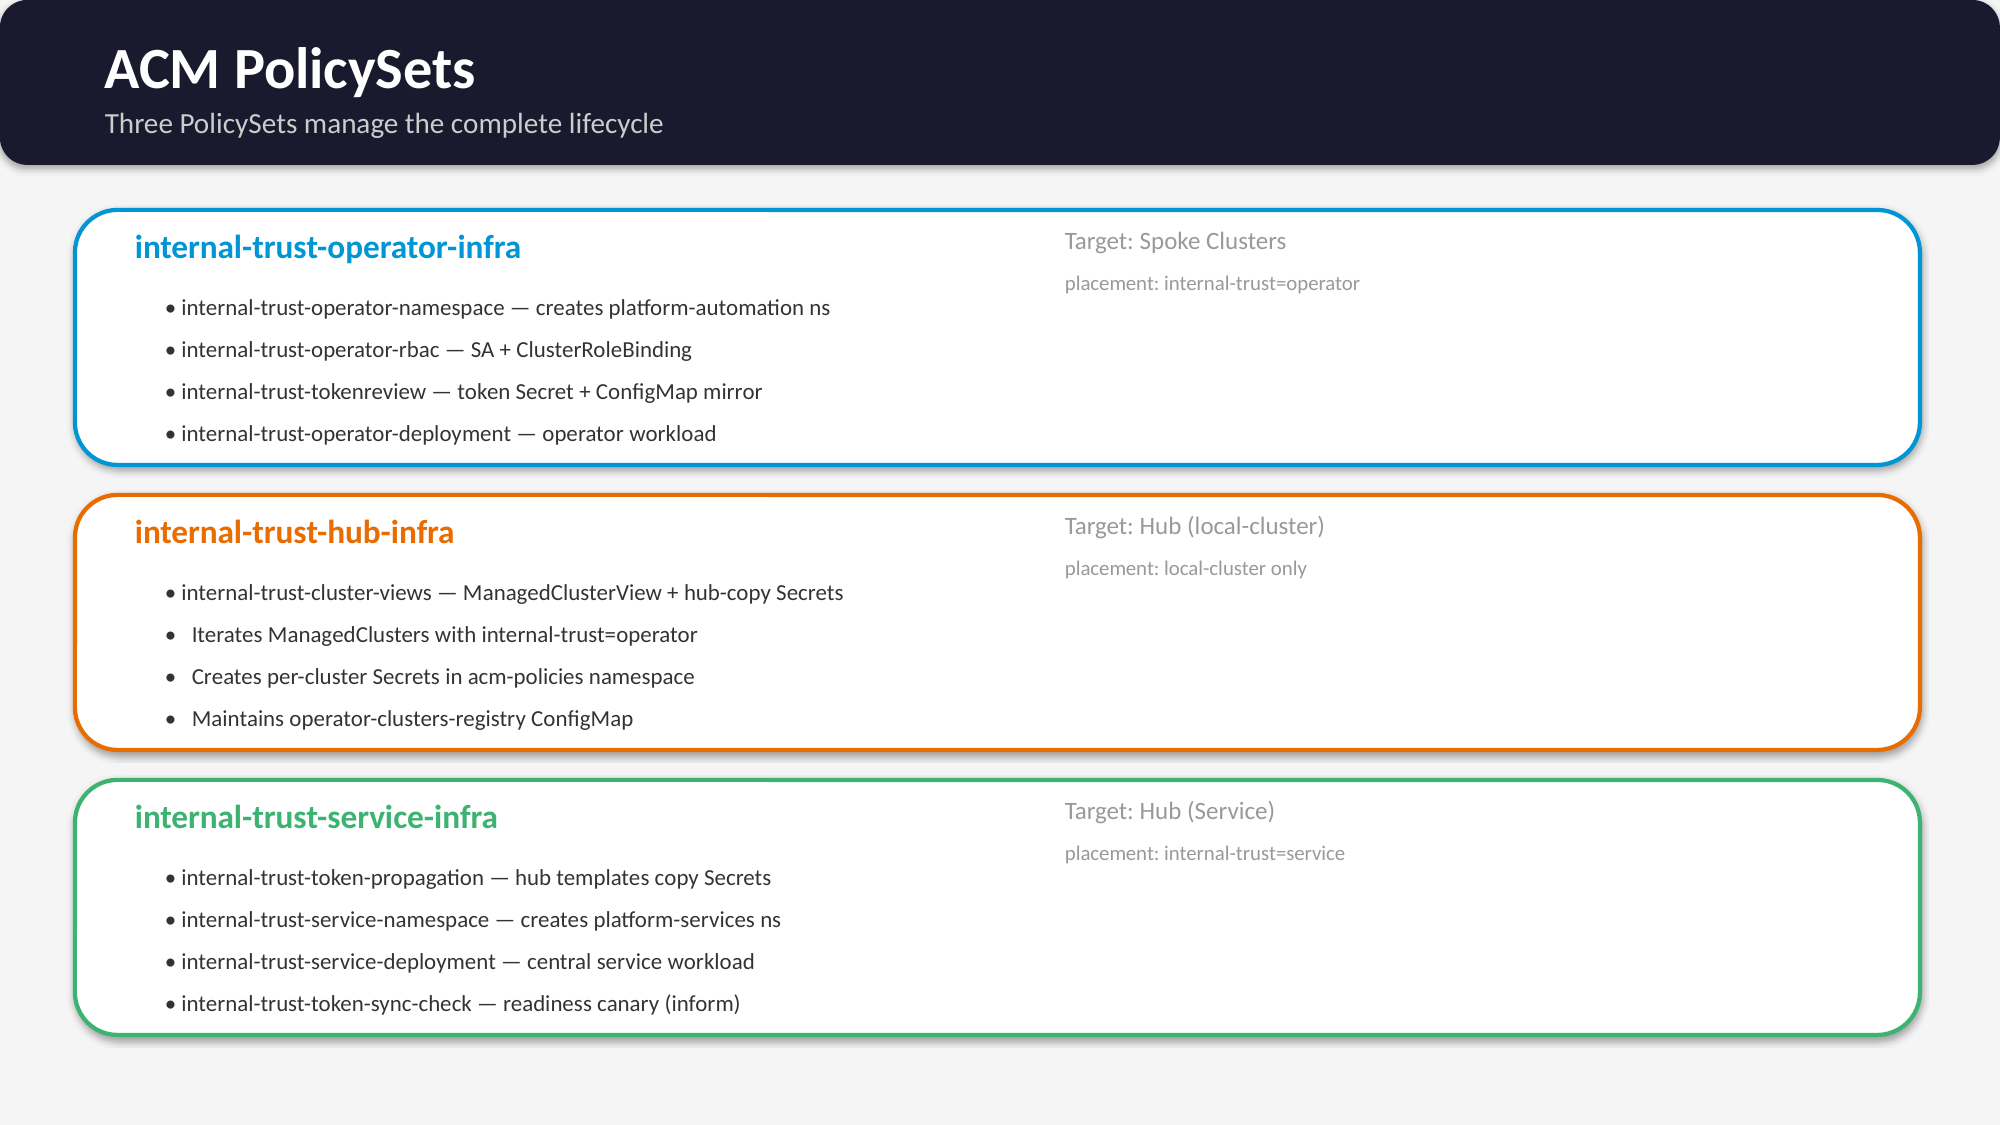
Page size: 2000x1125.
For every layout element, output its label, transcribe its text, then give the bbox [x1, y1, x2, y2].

text_box [74, 209, 1920, 465]
text_box Three PolicySets manage the complete lifecycle [89, 97, 1590, 148]
text_box • internal-trust-operator-namespace — creates platform-automation ns [149, 285, 1650, 326]
text_box • internal-trust-service-deployment — central service workload [149, 938, 1650, 981]
text_box Target: Spoke Clusters [1049, 217, 1500, 262]
text_box internal-trust-hub-infra [119, 502, 870, 558]
text_box Target: Hub (local-cluster) [1049, 502, 1500, 547]
text_box • internal-trust-cluster-views — ManagedClusterView + hub-copy Secrets [149, 570, 1650, 611]
text_box • internal-trust-token-sync-check — readiness canary (inform) [149, 981, 1650, 1024]
text_box • Maintains operator-clusters-registry ConfigMap [149, 696, 1650, 739]
text_box placement: internal-trust=service [1049, 832, 1800, 873]
text_box placement: local-cluster only [1049, 547, 1800, 588]
text_box • internal-trust-service-namespace — creates platform-services ns [149, 896, 1650, 938]
text_box ACM PolicySets [89, 22, 1590, 97]
text_box Target: Hub (Service) [1049, 787, 1500, 832]
text_box [74, 779, 1920, 1035]
text_box • internal-trust-operator-rbac — SA + ClusterRoleBinding [149, 326, 1650, 368]
text_box internal-trust-service-infra [119, 787, 870, 843]
text_box [0, 0, 2000, 165]
text_box • internal-trust-tokenreview — token Secret + ConfigMap mirror [149, 368, 1650, 411]
text_box • Creates per-cluster Secrets in acm-policies namespace [149, 653, 1650, 696]
text_box • internal-trust-operator-deployment — operator workload [149, 411, 1650, 454]
text_box [74, 494, 1920, 750]
text_box • Iterates ManagedClusters with internal-trust=operator [149, 611, 1650, 653]
text_box internal-trust-operator-infra [119, 217, 870, 273]
text_box placement: internal-trust=operator [1049, 262, 1800, 303]
text_box • internal-trust-token-propagation — hub templates copy Secrets [149, 855, 1650, 896]
